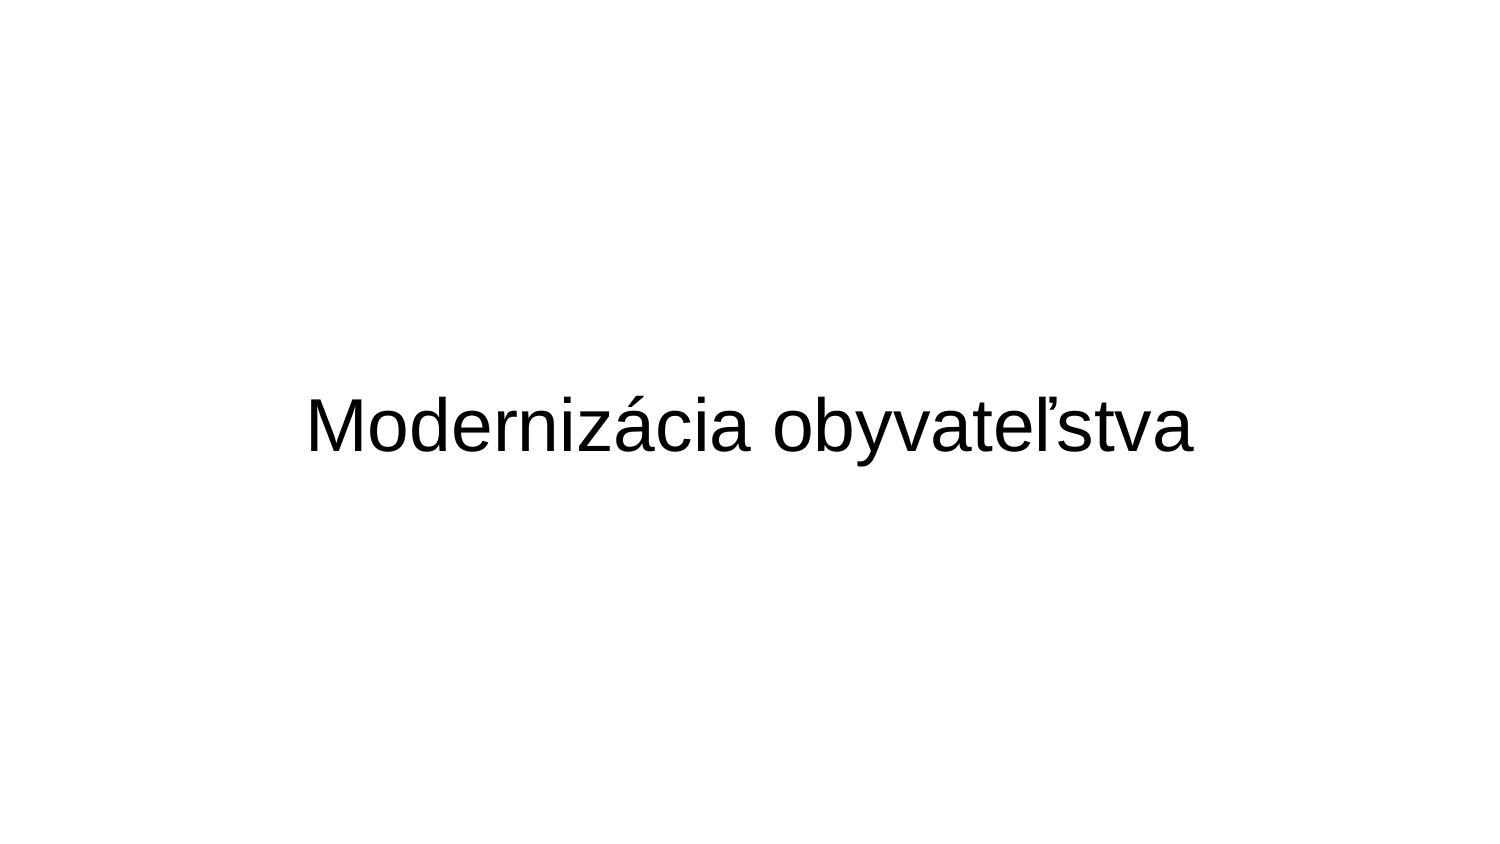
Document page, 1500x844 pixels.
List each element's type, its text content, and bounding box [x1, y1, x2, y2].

title Modernizácia obyvateľstva [51, 352, 1449, 491]
